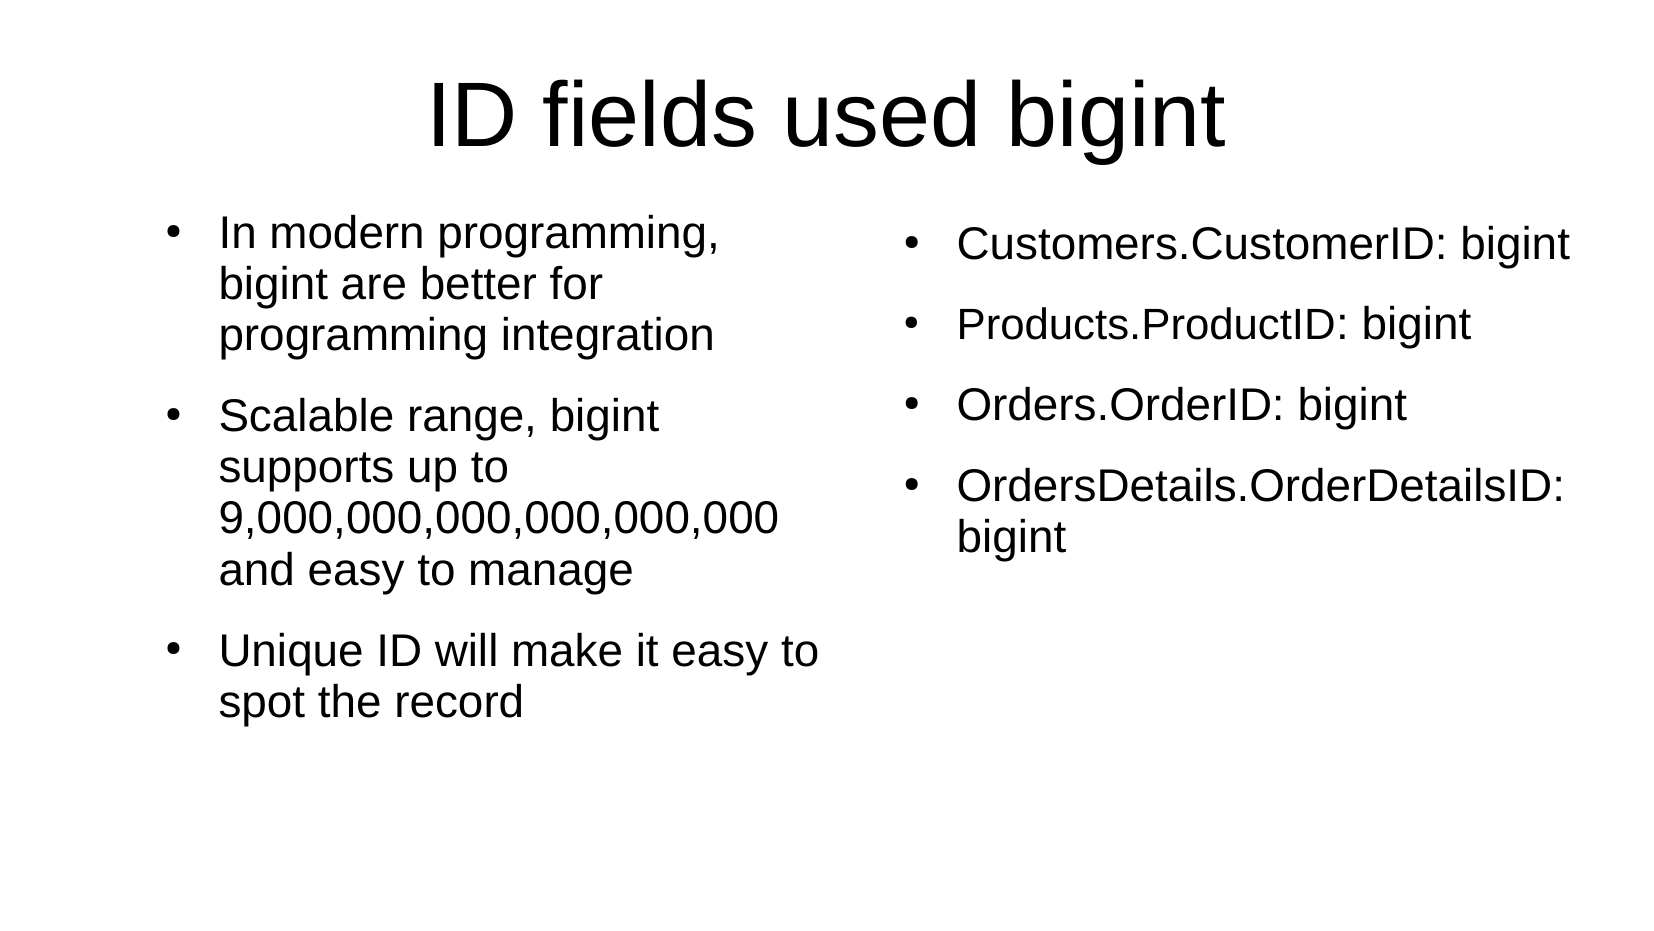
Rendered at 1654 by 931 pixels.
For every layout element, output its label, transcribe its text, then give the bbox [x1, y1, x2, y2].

list Customers.CustomerID: bigint Products.ProductID: bigint Orders.OrderID: bigint OrdersDetails.OrderDetailsID: bigint [885, 217, 1571, 758]
title ID fields used bigint [82, 37, 1571, 193]
list In modern programming, bigint are better for programming integration Scalable range, bigint supports up to 9,000,000,000,000,000,000 and easy to manage Unique ID will make it easy to spot the record [147, 206, 833, 747]
